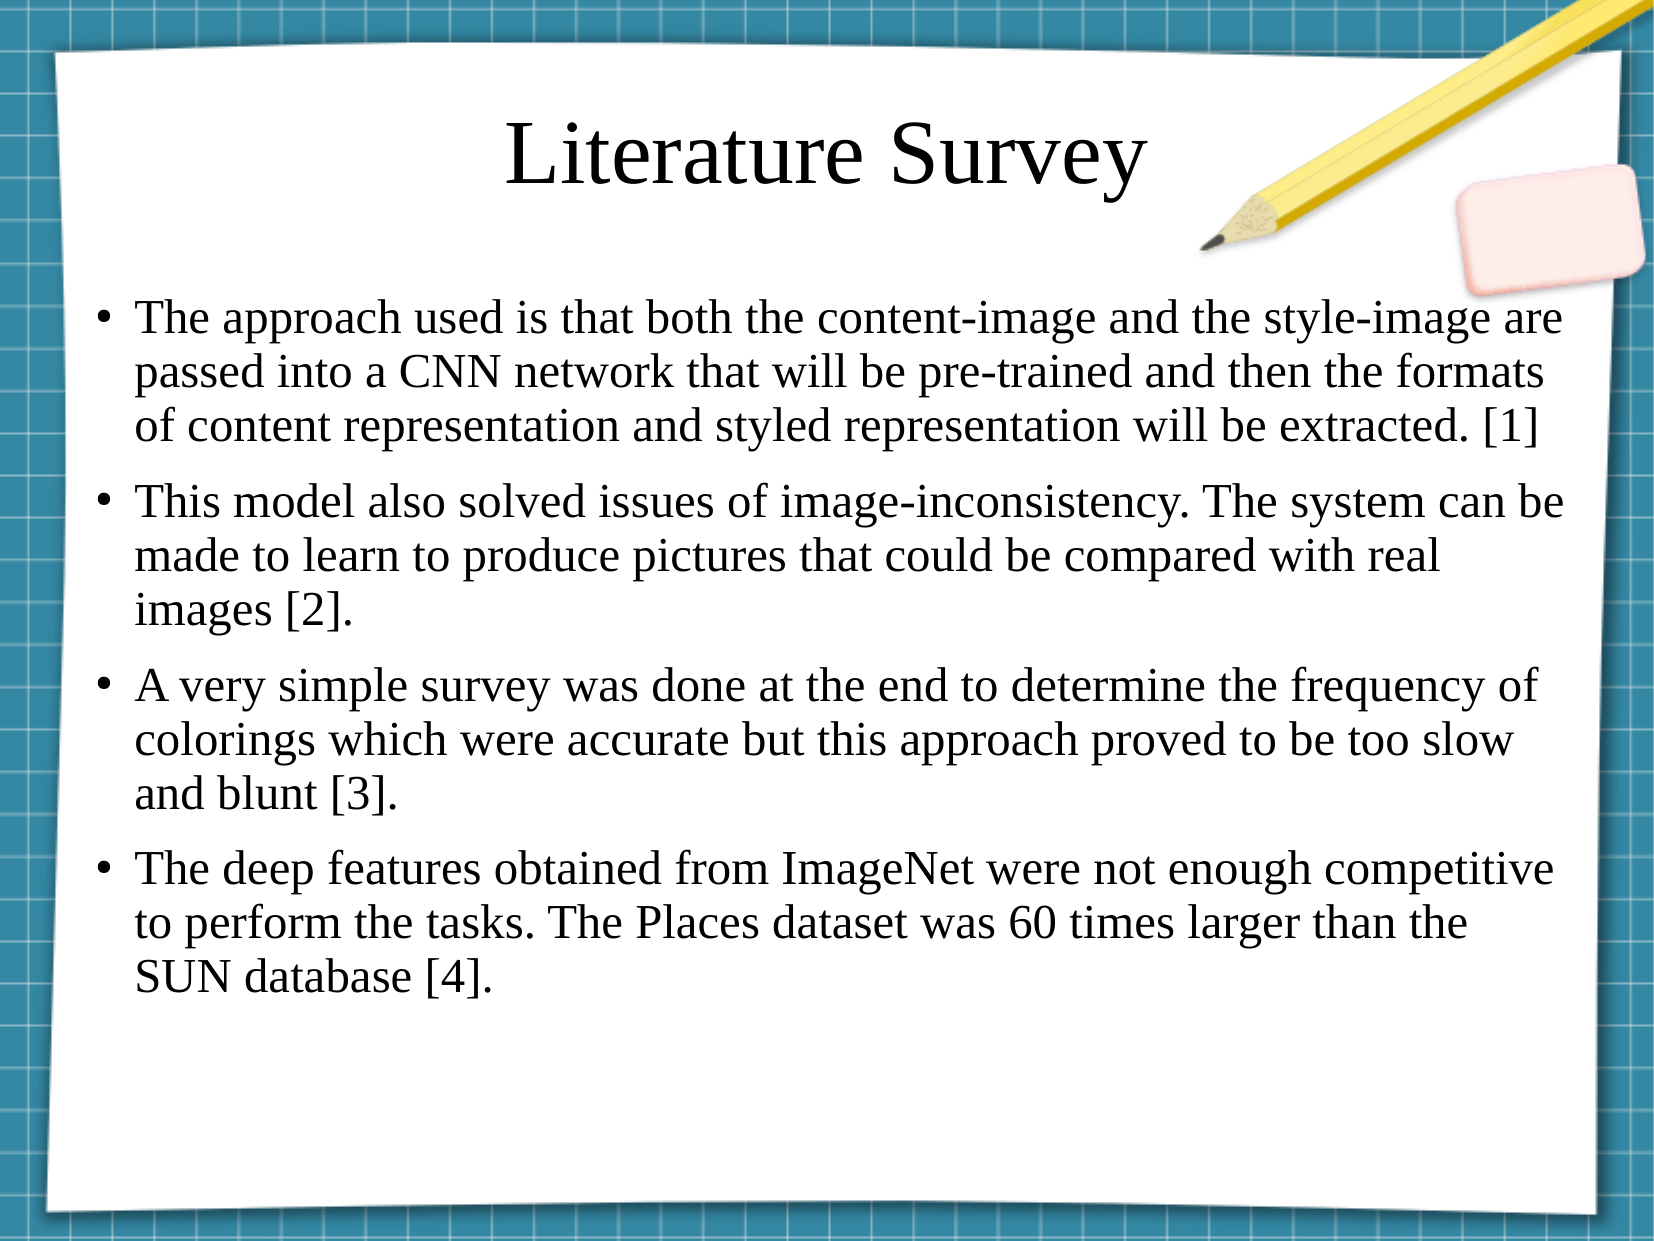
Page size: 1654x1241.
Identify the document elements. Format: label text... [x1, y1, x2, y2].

title Literature Survey [82, 49, 1571, 257]
picture [0, 0, 1654, 1241]
list The approach used is that both the content-image and the style-image are passed into a CNN network that will be pre-trained and then the formats of content representation and styled representation will be extracted. [1] This model also solved issues of image-inconsistency. The system can be made to learn to produce pictures that could be compared with real images [2]. A very simple survey was done at the end to determine the frequency of colorings which were accurate but this approach proved to be too slow and blunt [3]. The deep features obtained from ImageNet were not enough competitive to perform the tasks. The Places dataset was 60 times larger than the SUN database [4]. [82, 290, 1571, 1010]
